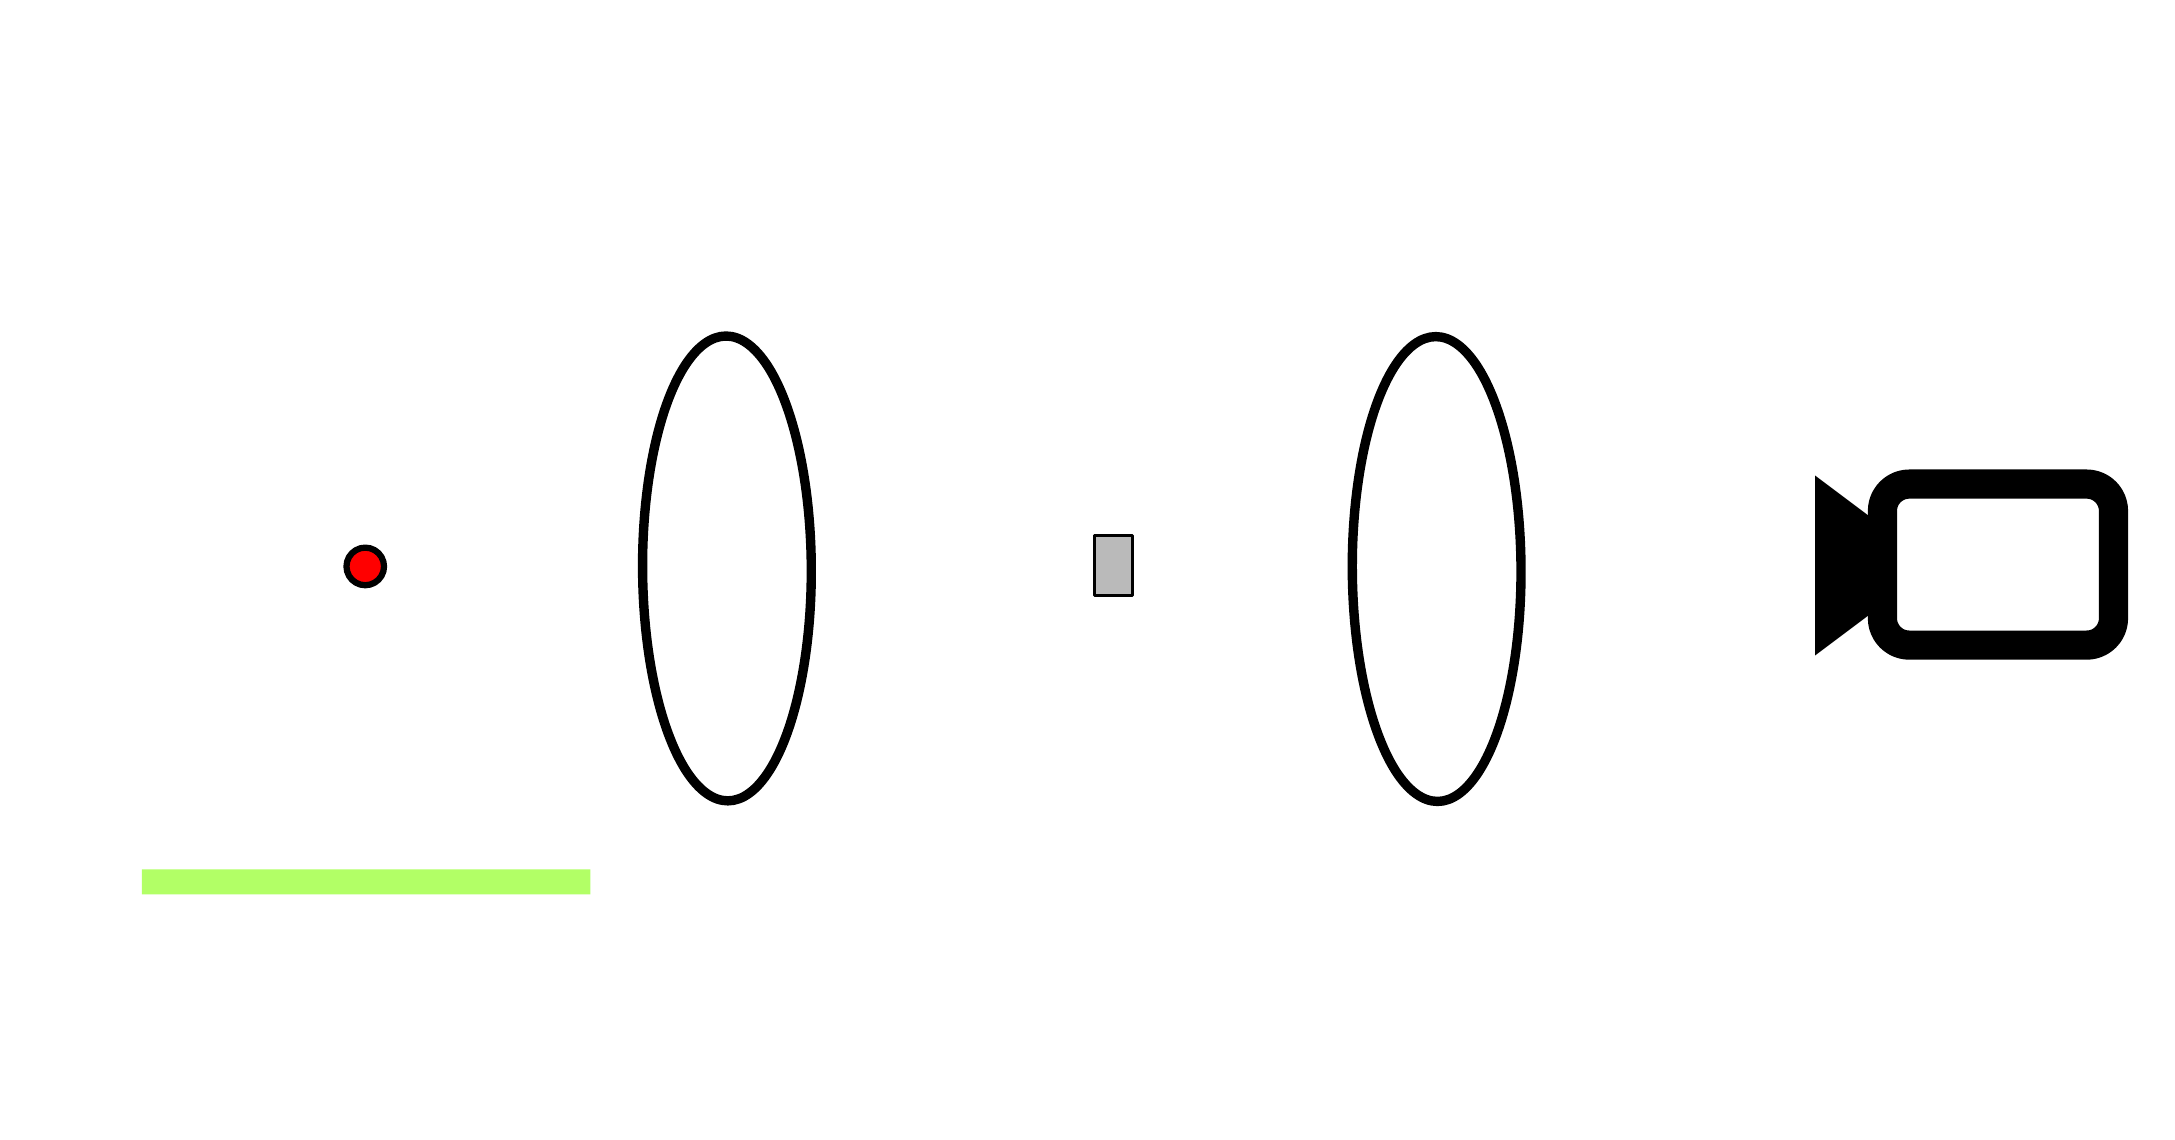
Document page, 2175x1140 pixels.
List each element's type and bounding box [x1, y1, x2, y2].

text_box [1094, 535, 1133, 596]
text_box [346, 547, 385, 586]
text_box [1815, 475, 1876, 656]
text_box [1882, 484, 2114, 646]
text_box [642, 336, 812, 801]
text_box [1352, 336, 1522, 802]
